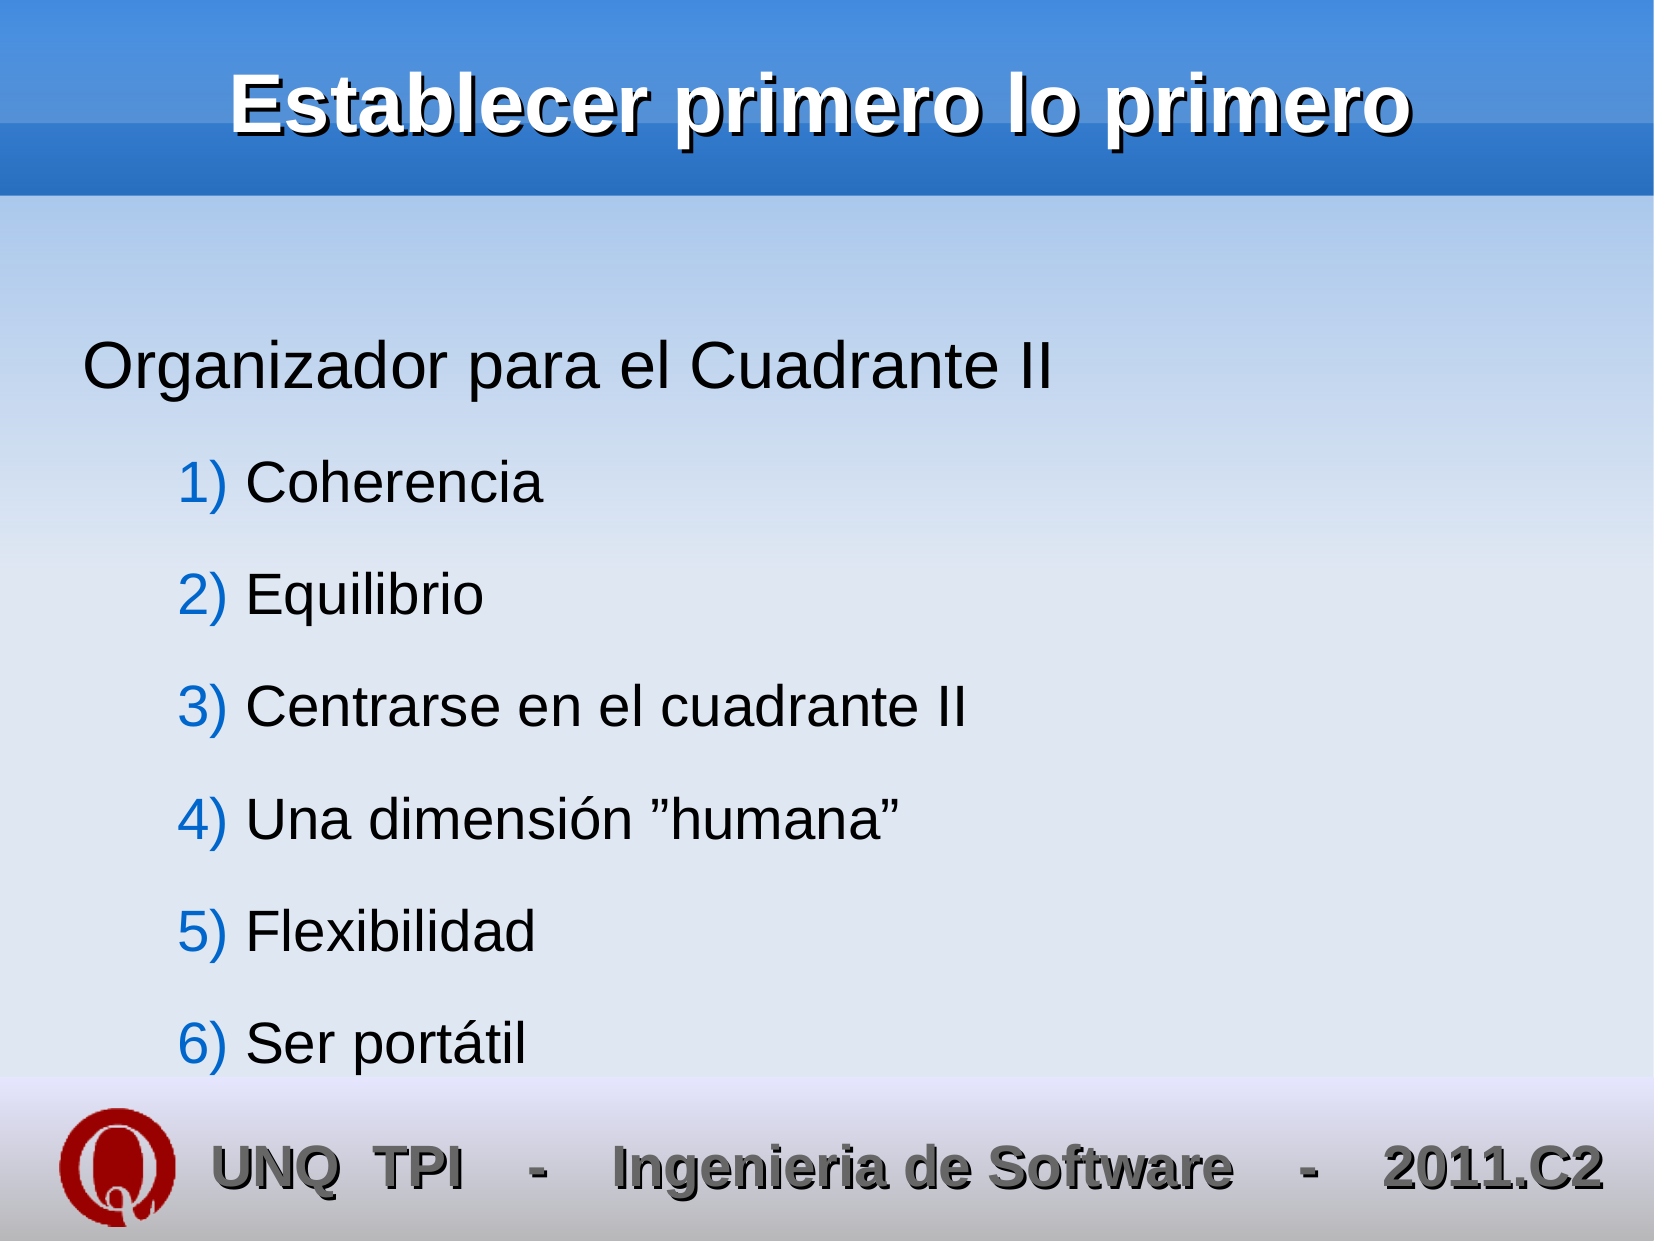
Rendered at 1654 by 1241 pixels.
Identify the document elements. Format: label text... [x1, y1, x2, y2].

picture [0, 0, 1654, 1077]
title UNQ TPI - Ingenieria de Software - 2011.C2 [0, 1077, 1654, 1241]
list Organizador para el Cuadrante II Coherencia Equilibrio Centrarse en el cuadrante II Una dimensión ”humana” Flexibilidad Ser portátil [82, 290, 1571, 1077]
title Establecer primero lo primero [76, 0, 1566, 208]
picture [59, 1108, 178, 1227]
